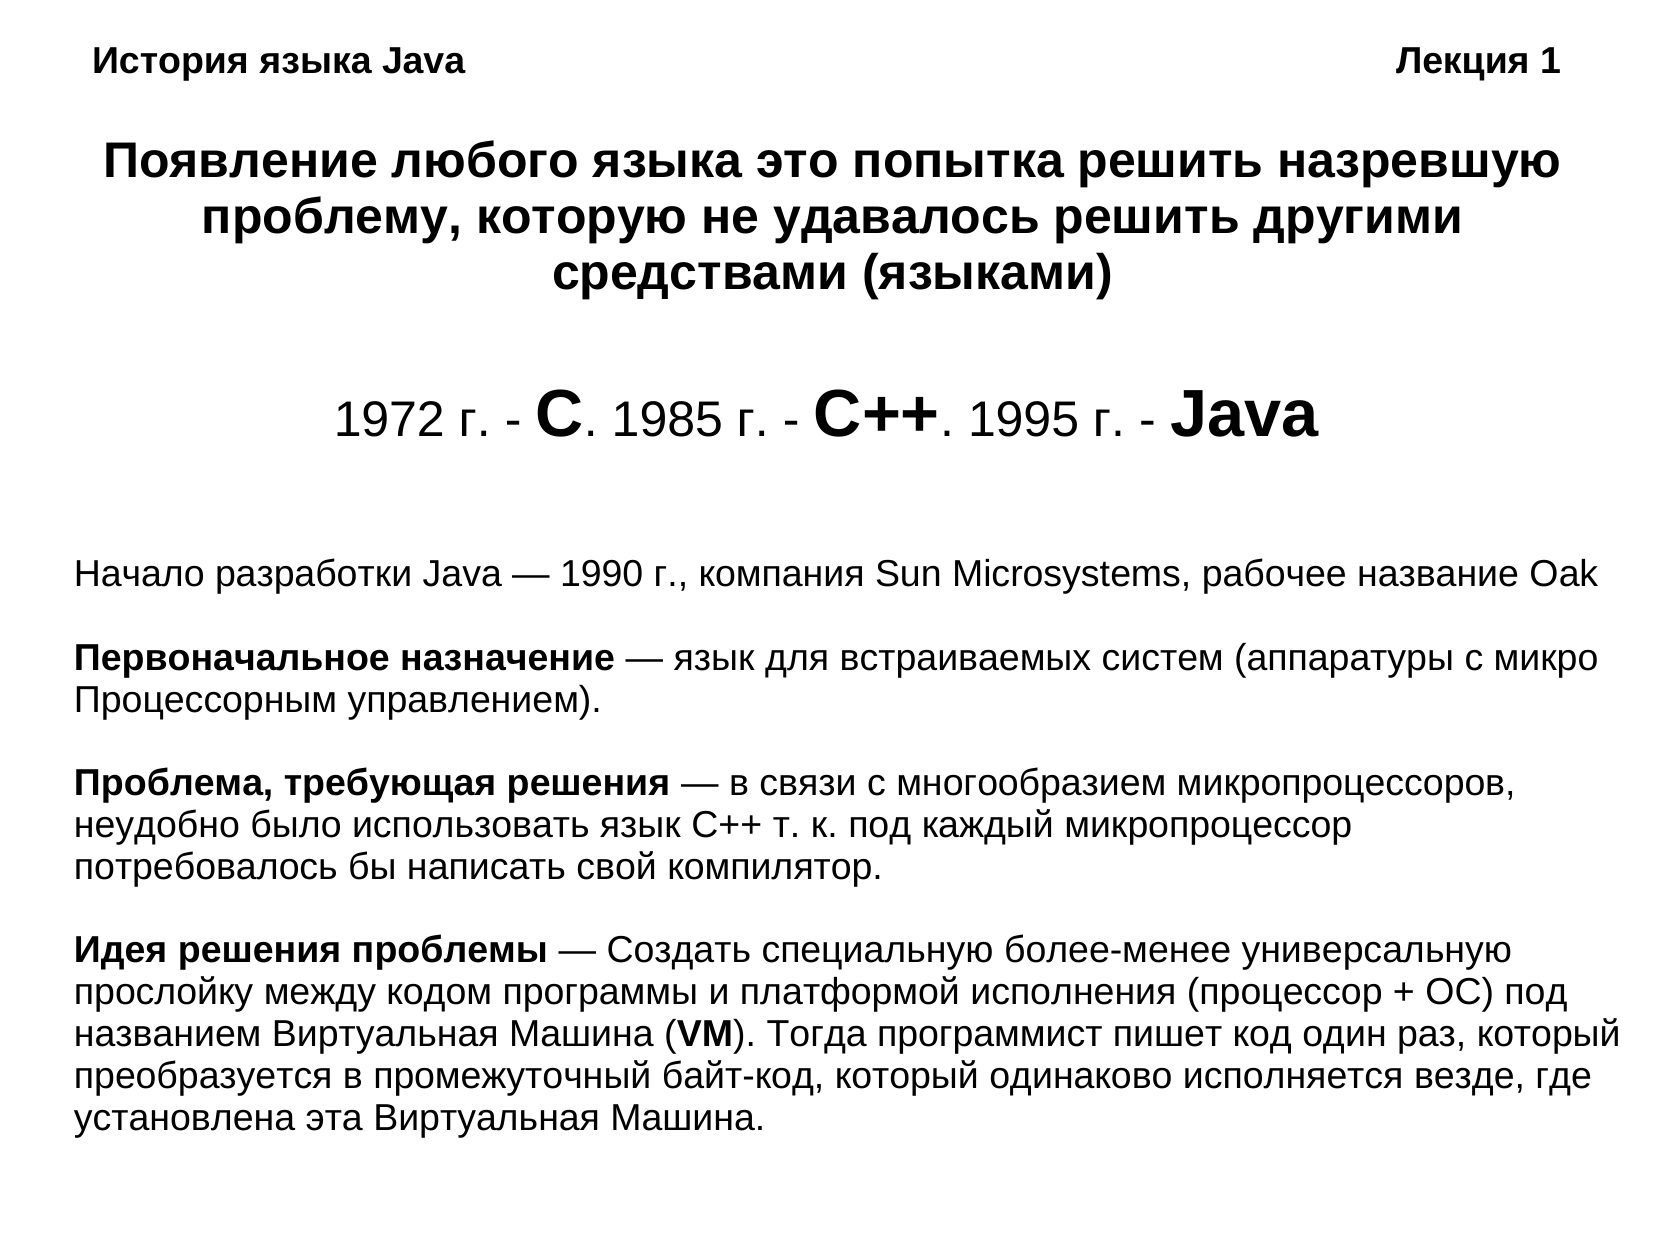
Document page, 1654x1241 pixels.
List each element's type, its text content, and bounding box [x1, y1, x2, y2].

text_box 1972 г. - C. 1985 г. - C++. 1995 г. - Java [318, 366, 1316, 456]
title История языка Java Лекция 1 [82, 25, 1571, 95]
text_box Начало разработки Java — 1990 г., компания Sun Microsystems, рабочее название Oak Первоначальное назначение — язык для встраиваемых систем (аппаратуры с микро Процессорным управлением). Проблема, требующая решения — в связи с многообразием микропроцессоров, неудобно было использовать язык C++ т. к. под каждый микропроцессор потребовалось бы написать свой компилятор. Идея решения проблемы — Создать специальную более-менее универсальную прослойку между кодом программы и платформой исполнения (процессор + ОС) под названием Виртуальная Машина (VM). Тогда программист пишет код один раз, который преобразуется в промежуточный байт-код, который одинаково исполняется везде, где установлена эта Виртуальная Машина. [59, 543, 1642, 1152]
subtitle Появление любого языка это попытка решить назревшую проблему, которую не удавалось решить другими средствами (языками) [59, 129, 1607, 307]
